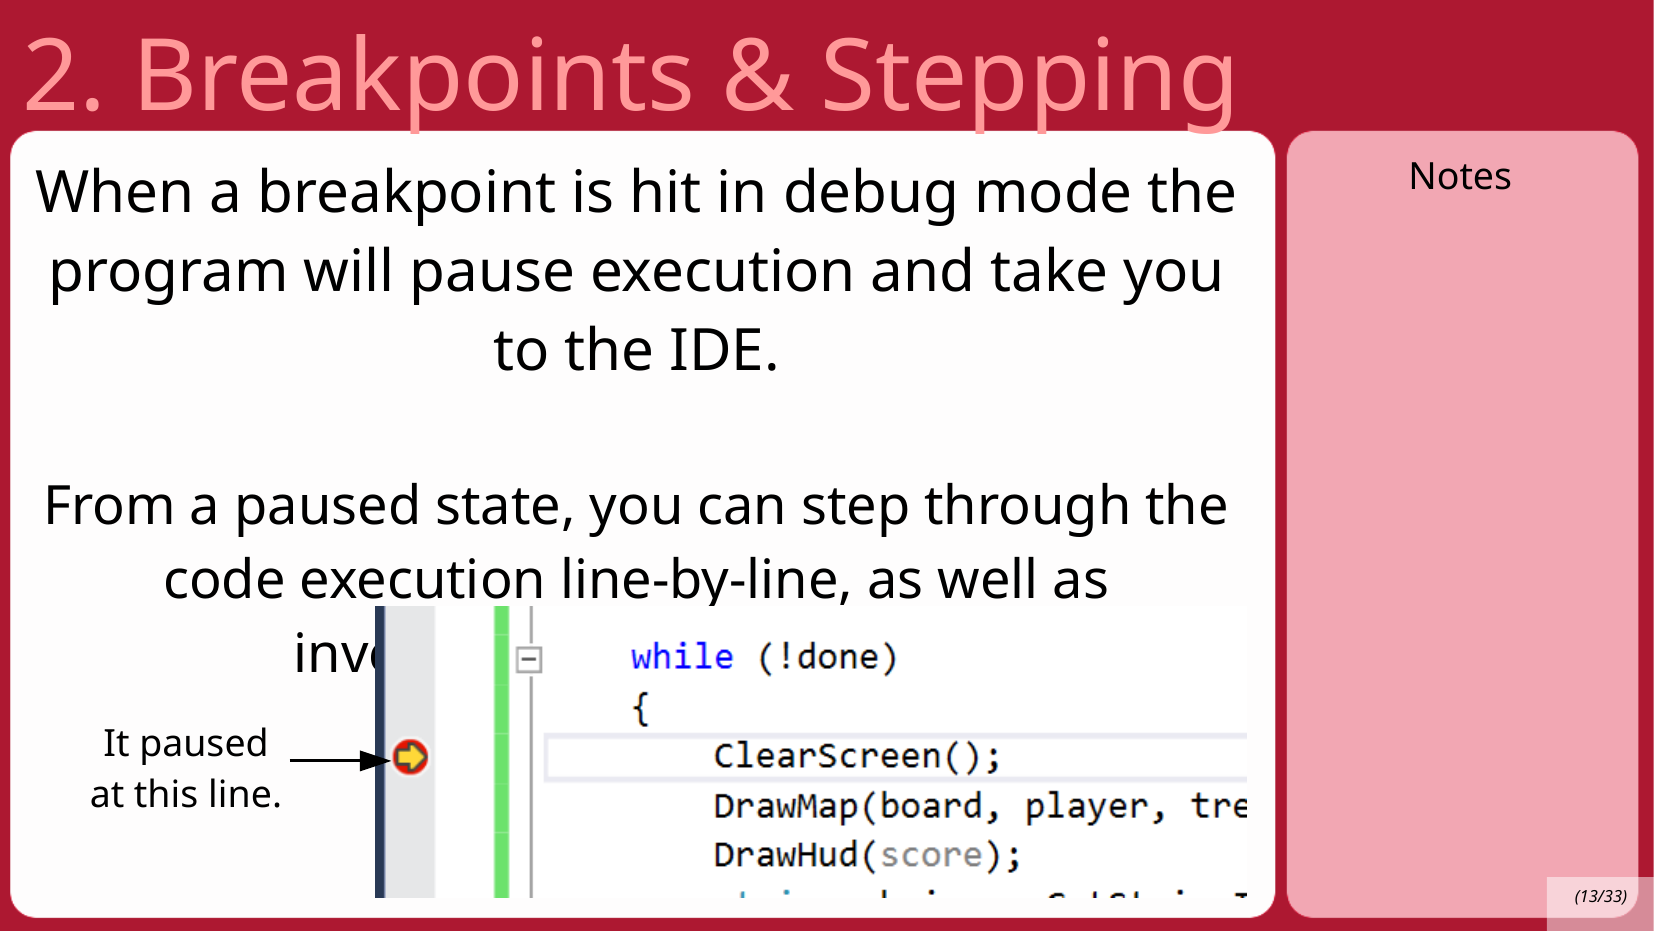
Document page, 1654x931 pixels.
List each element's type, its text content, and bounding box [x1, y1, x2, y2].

text_box When a breakpoint is hit in debug mode the program will pause execution and take you to the IDE. From a paused state, you can step through the code execution line-by-line, as well as investigate variable values. [26, 149, 1247, 594]
text_box (<number>/33) [1546, 877, 1654, 931]
title 2. Breakpoints & Stepping [22, 7, 1511, 136]
text_box It paused at this line. [71, 707, 302, 810]
picture [0, 0, 1654, 931]
text_box Notes [1290, 141, 1631, 199]
